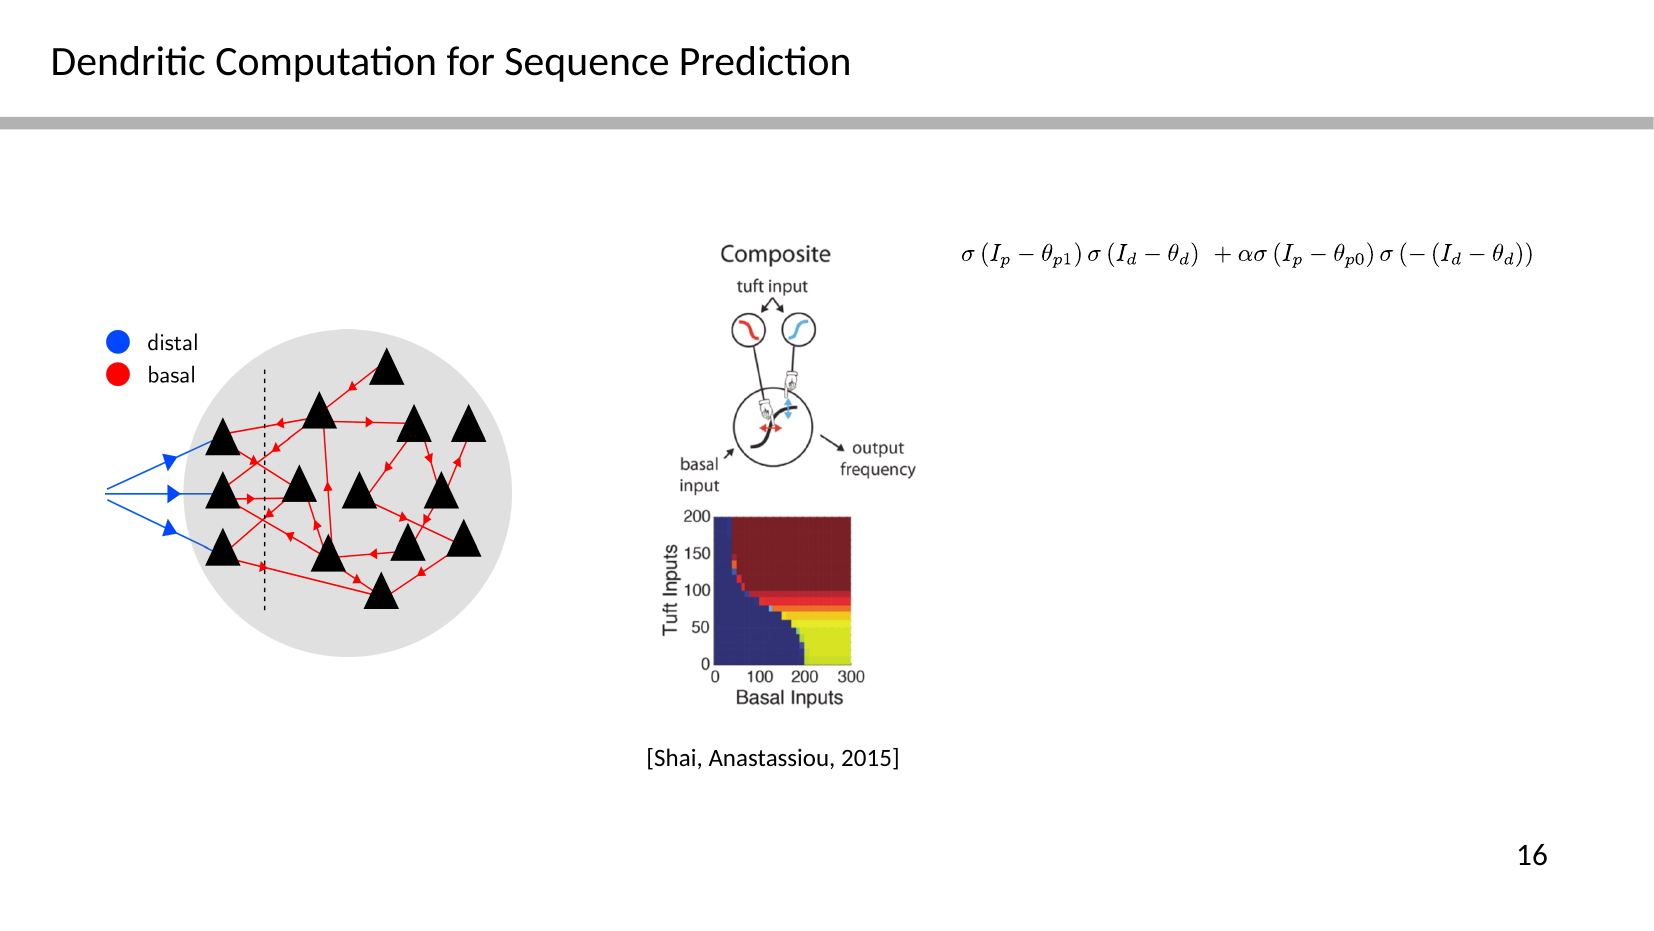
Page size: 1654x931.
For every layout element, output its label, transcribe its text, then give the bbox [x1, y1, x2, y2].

picture [654, 239, 916, 710]
text_box [961, 242, 1534, 268]
text_box Dendritic Computation for Sequence Prediction [35, 37, 1516, 94]
text_box <number> [1501, 835, 1654, 906]
picture [105, 329, 512, 657]
text_box [Shai, Anastassiou, 2015] [631, 740, 916, 781]
